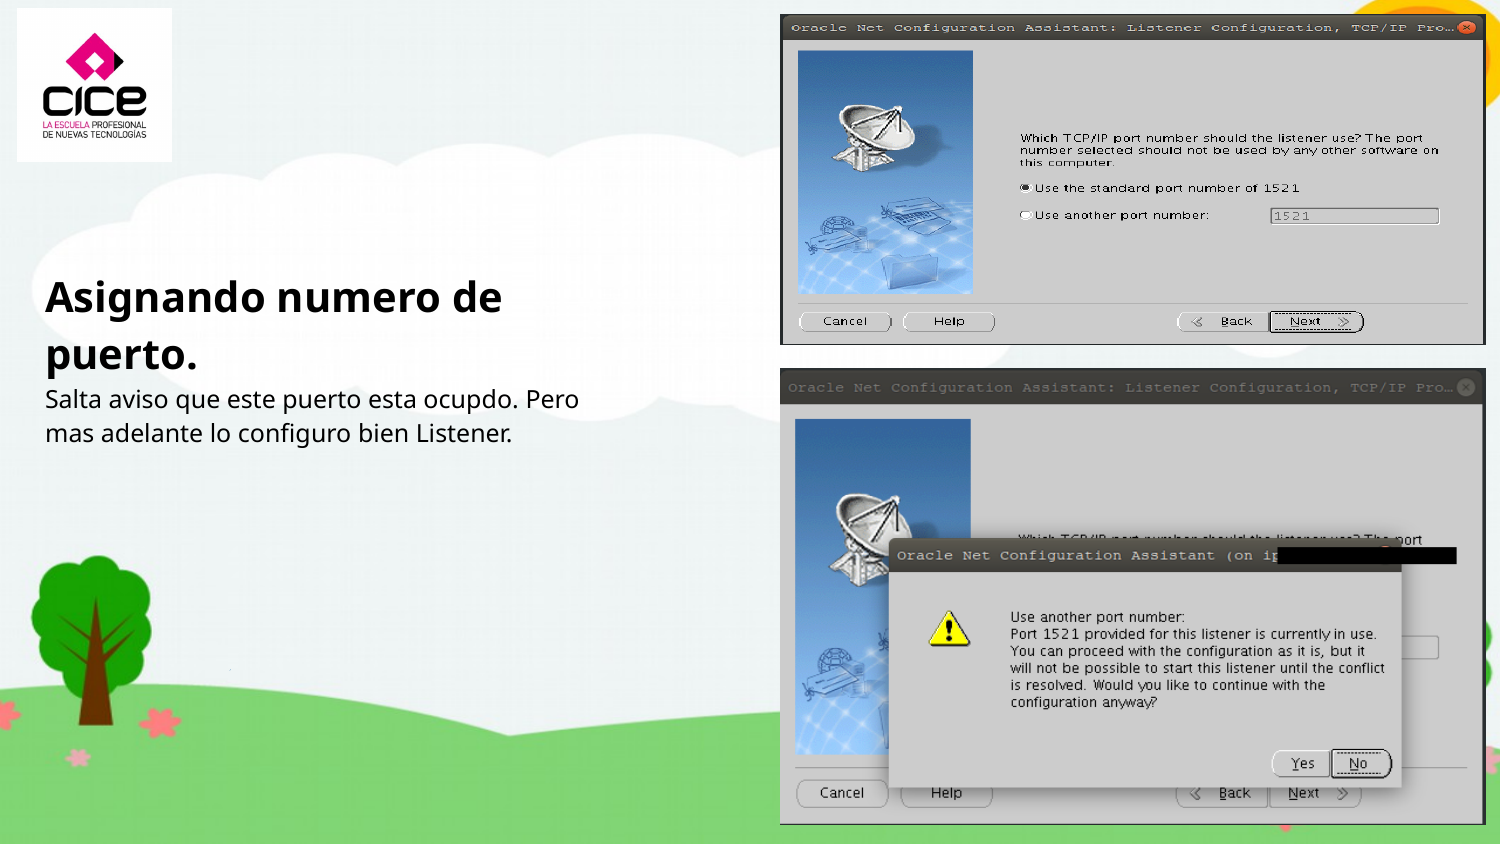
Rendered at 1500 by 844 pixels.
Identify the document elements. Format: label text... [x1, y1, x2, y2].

picture [0, 0, 1500, 844]
title Asignando numero de puerto. Salta aviso que este puerto esta ocupdo. Pero mas adelante lo configuro bien Listener. [45, 297, 633, 421]
